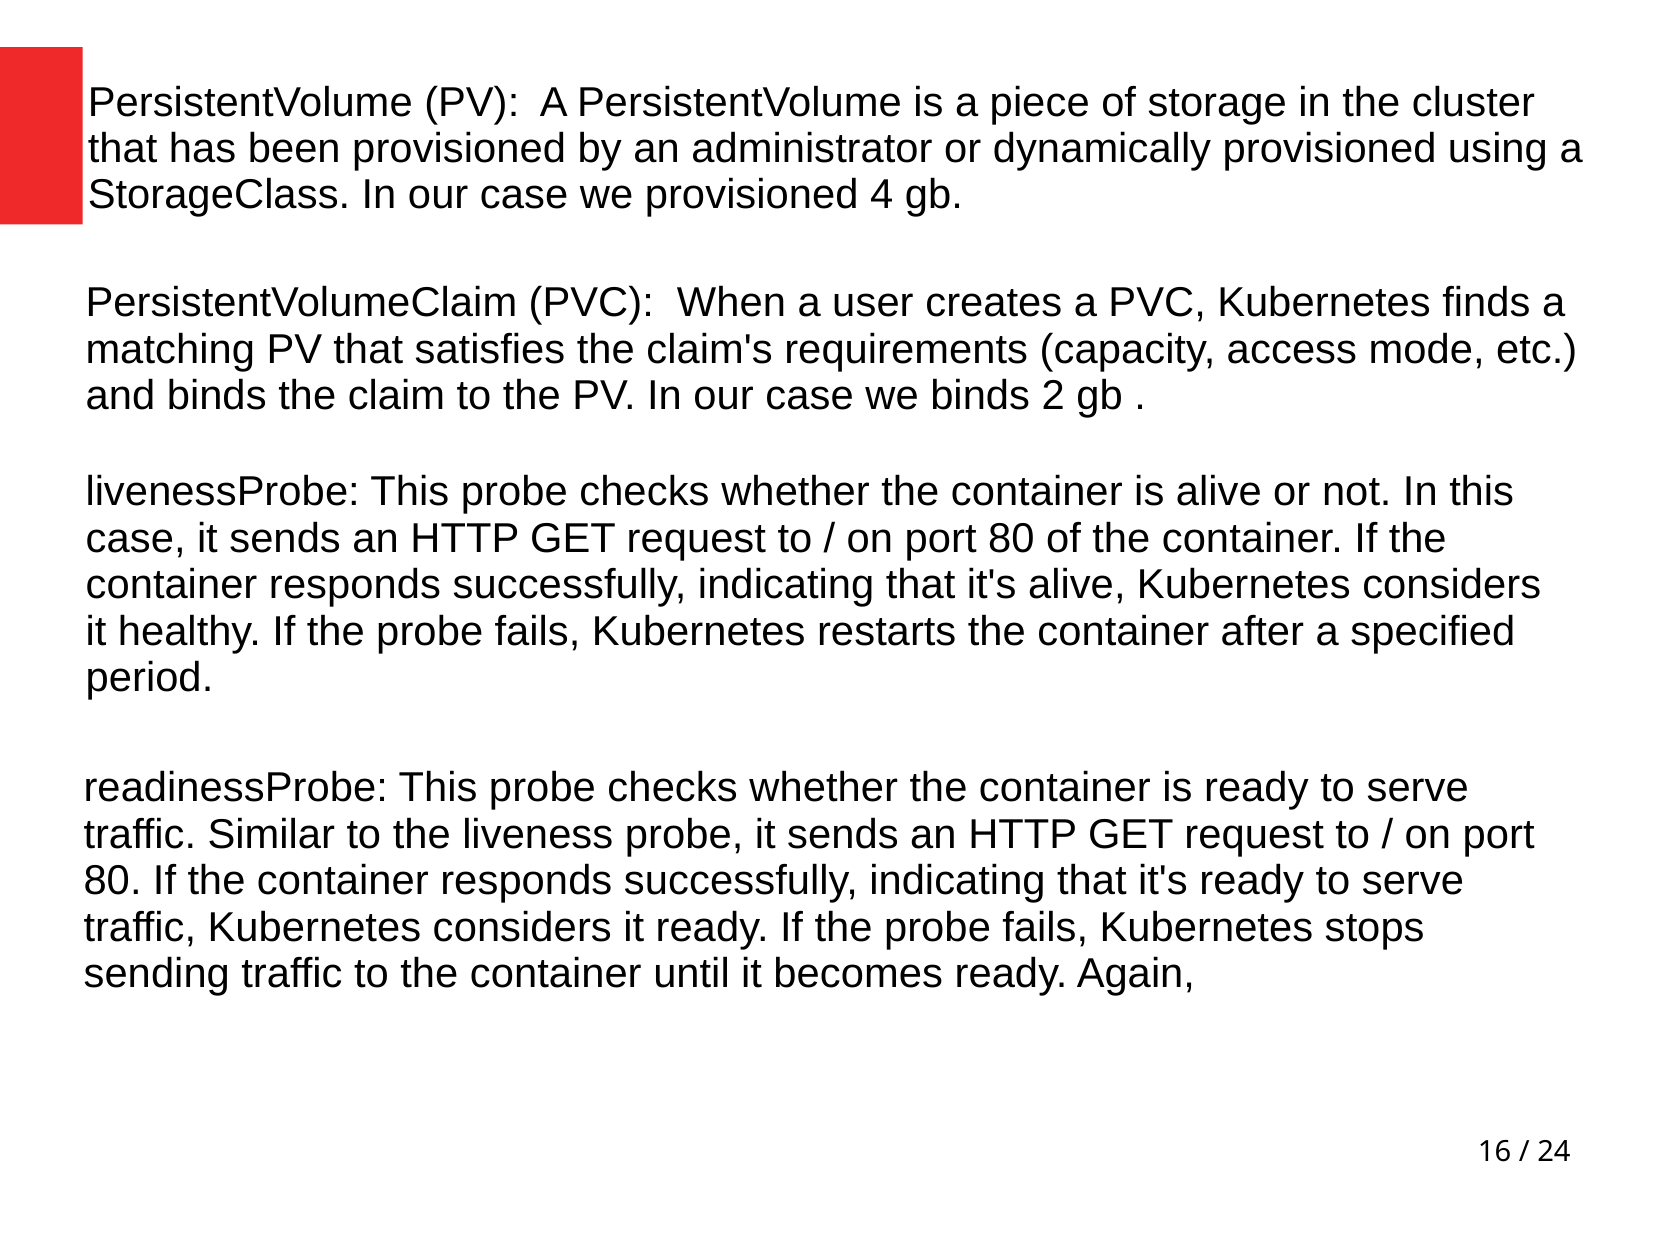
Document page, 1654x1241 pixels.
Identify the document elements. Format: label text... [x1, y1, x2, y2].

text_box livenessProbe: This probe checks whether the container is alive or not. In this case, it sends an HTTP GET request to / on port 80 of the container. If the container responds successfully, indicating that it's alive, Kubernetes considers it healthy. If the probe fails, Kubernetes restarts the container after a specified period. [70, 460, 1583, 708]
text_box readinessProbe: This probe checks whether the container is ready to serve traffic. Similar to the liveness probe, it sends an HTTP GET request to / on port 80. If the container responds successfully, indicating that it's ready to serve traffic, Kubernetes considers it ready. If the probe fails, Kubernetes stops sending traffic to the container until it becomes ready. Again, [68, 756, 1583, 1004]
text_box PersistentVolume (PV): A PersistentVolume is a piece of storage in the cluster that has been provisioned by an administrator or dynamically provisioned using a StorageClass. In our case we provisioned 4 gb. [73, 70, 1607, 226]
text_box PersistentVolumeClaim (PVC): When a user creates a PVC, Kubernetes finds a matching PV that satisfies the claim's requirements (capacity, access mode, etc.) and binds the claim to the PV. In our case we binds 2 gb . [70, 271, 1595, 426]
